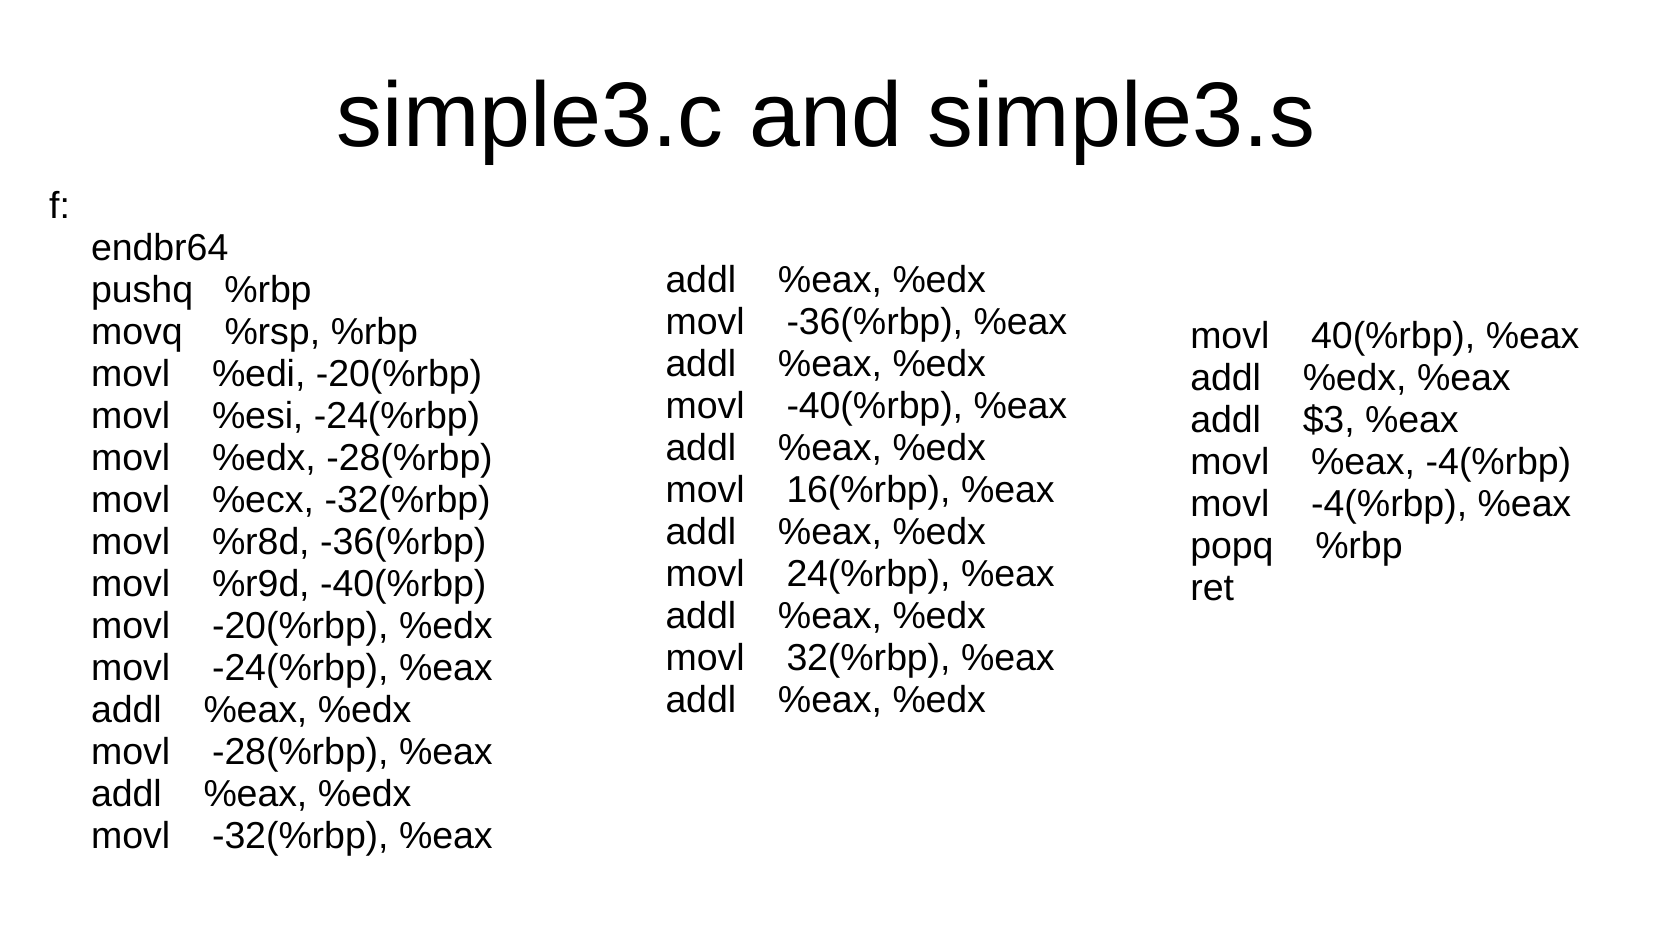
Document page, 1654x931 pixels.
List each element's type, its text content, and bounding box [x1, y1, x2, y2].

text_box addl %eax, %edx movl -36(%rbp), %eax addl %eax, %edx movl -40(%rbp), %eax addl %eax, %edx movl 16(%rbp), %eax addl %eax, %edx movl 24(%rbp), %eax addl %eax, %edx movl 32(%rbp), %eax addl %eax, %edx [608, 251, 1083, 728]
text_box movl 40(%rbp), %eax addl %edx, %eax addl $3, %eax movl %eax, -4(%rbp) movl -4(%rbp), %eax popq %rbp ret [1133, 307, 1595, 616]
title simple3.c and simple3.s [82, 37, 1571, 193]
text_box f: endbr64 pushq %rbp movq %rsp, %rbp movl %edi, -20(%rbp) movl %esi, -24(%rbp) movl %edx, -28(%rbp) movl %ecx, -32(%rbp) movl %r8d, -36(%rbp) movl %r9d, -40(%rbp) movl -20(%rbp), %edx movl -24(%rbp), %eax addl %eax, %edx movl -28(%rbp), %eax addl %eax, %edx movl -32(%rbp), %eax [34, 177, 508, 864]
